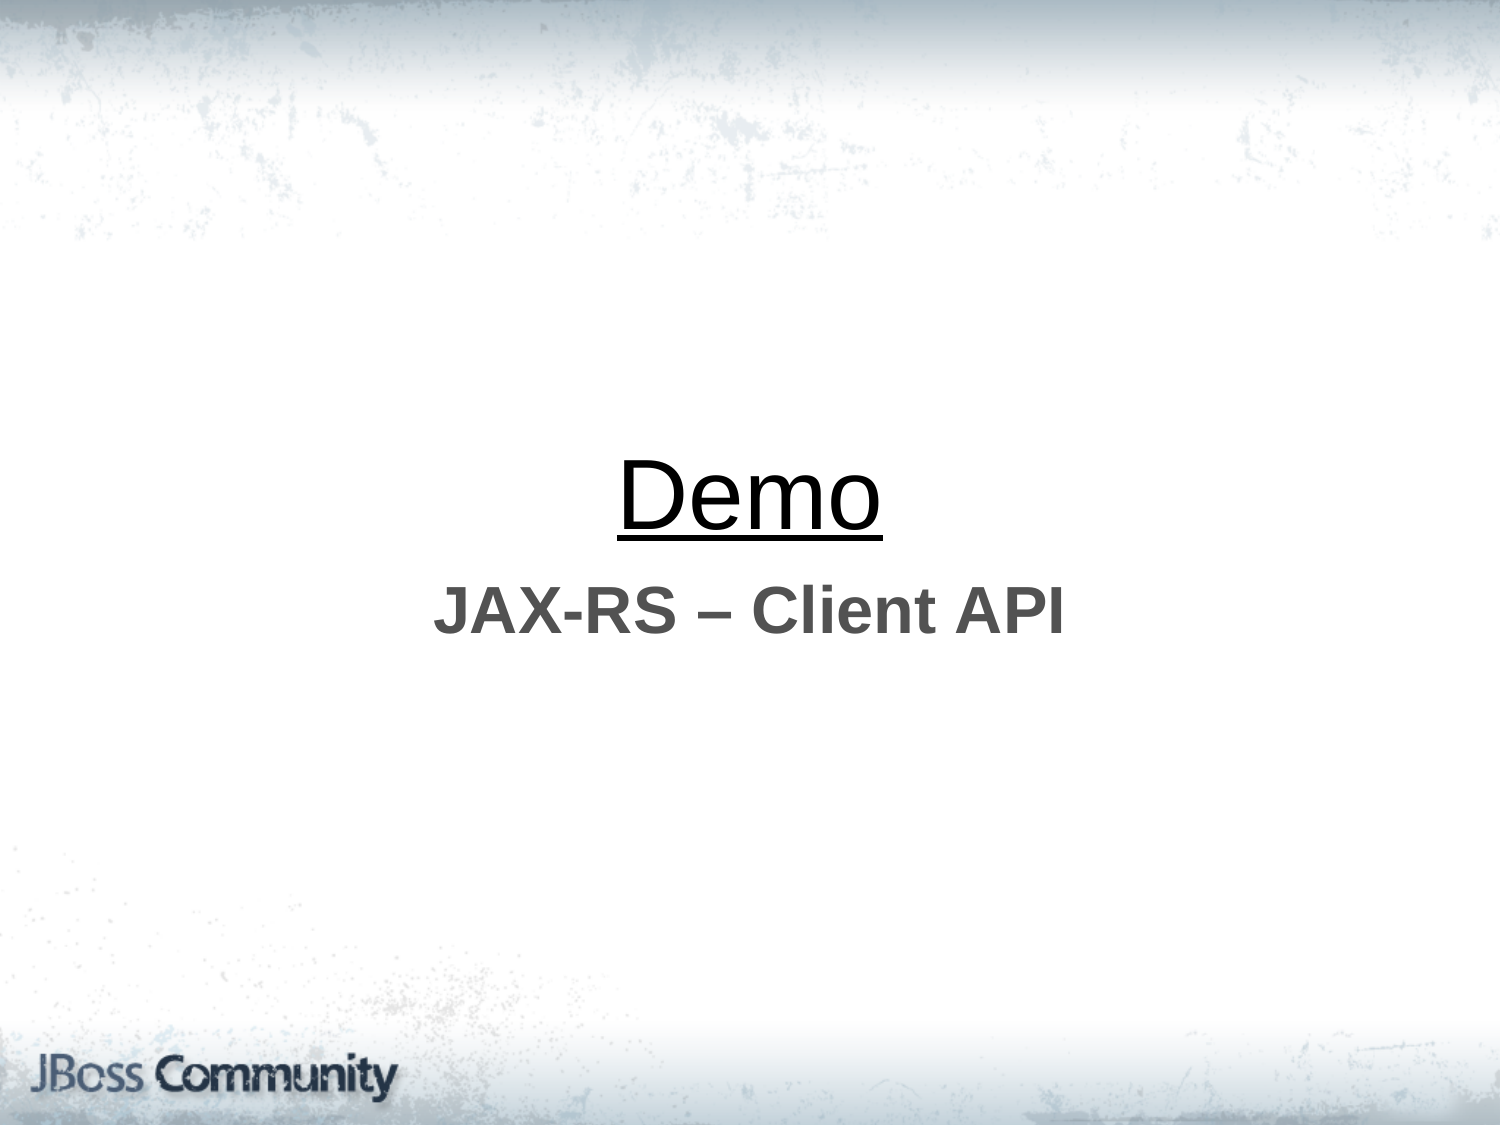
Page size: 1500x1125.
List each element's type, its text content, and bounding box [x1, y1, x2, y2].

subtitle Demo JAX-RS – Client API [112, 76, 1388, 1001]
picture [0, 0, 1500, 1125]
